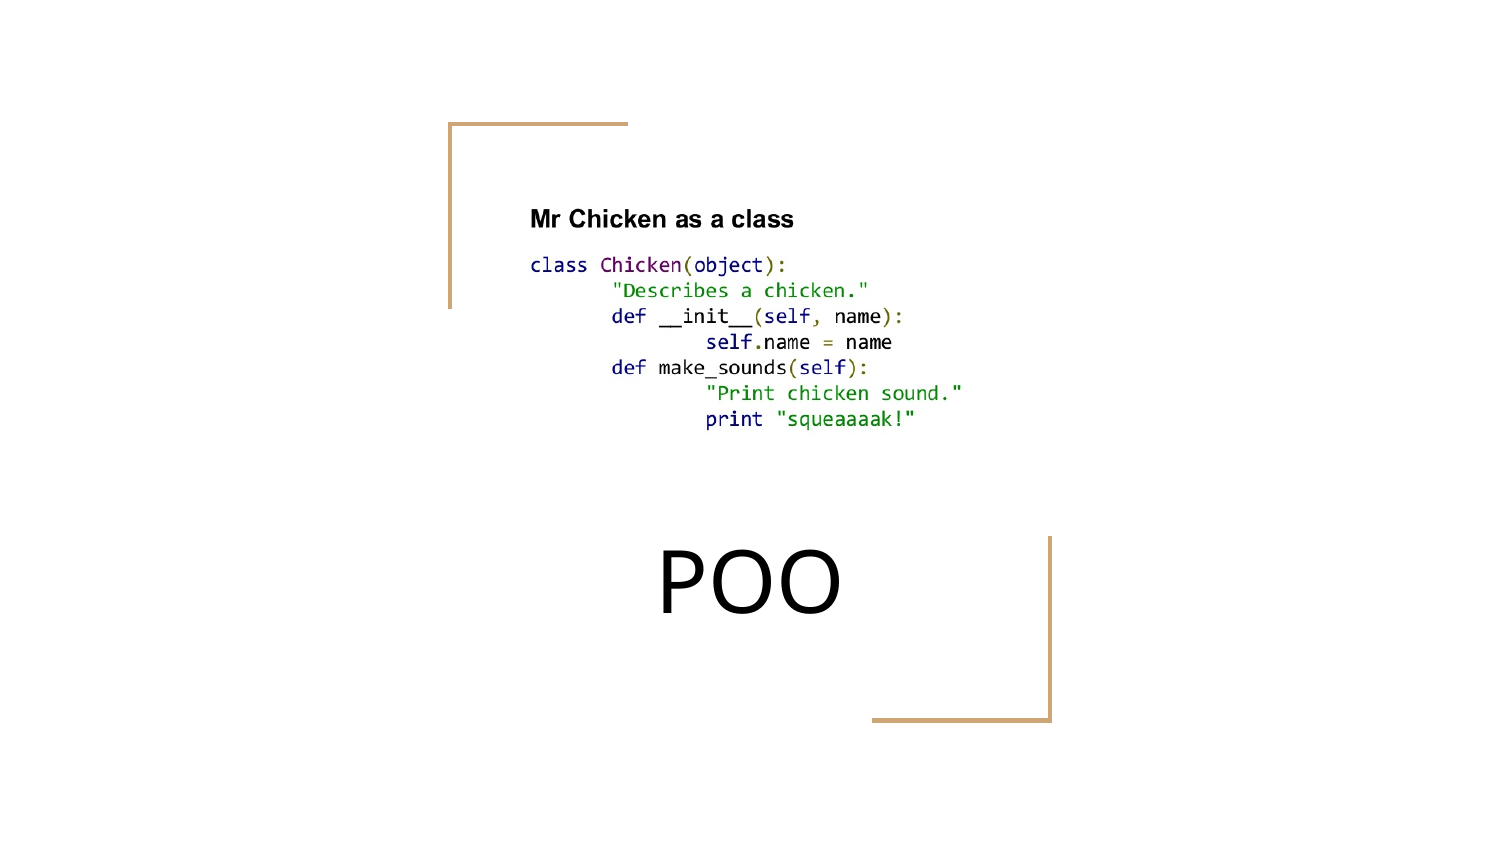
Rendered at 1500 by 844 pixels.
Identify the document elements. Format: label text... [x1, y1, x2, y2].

subtitle POO [499, 511, 1001, 627]
picture [499, 179, 1010, 467]
